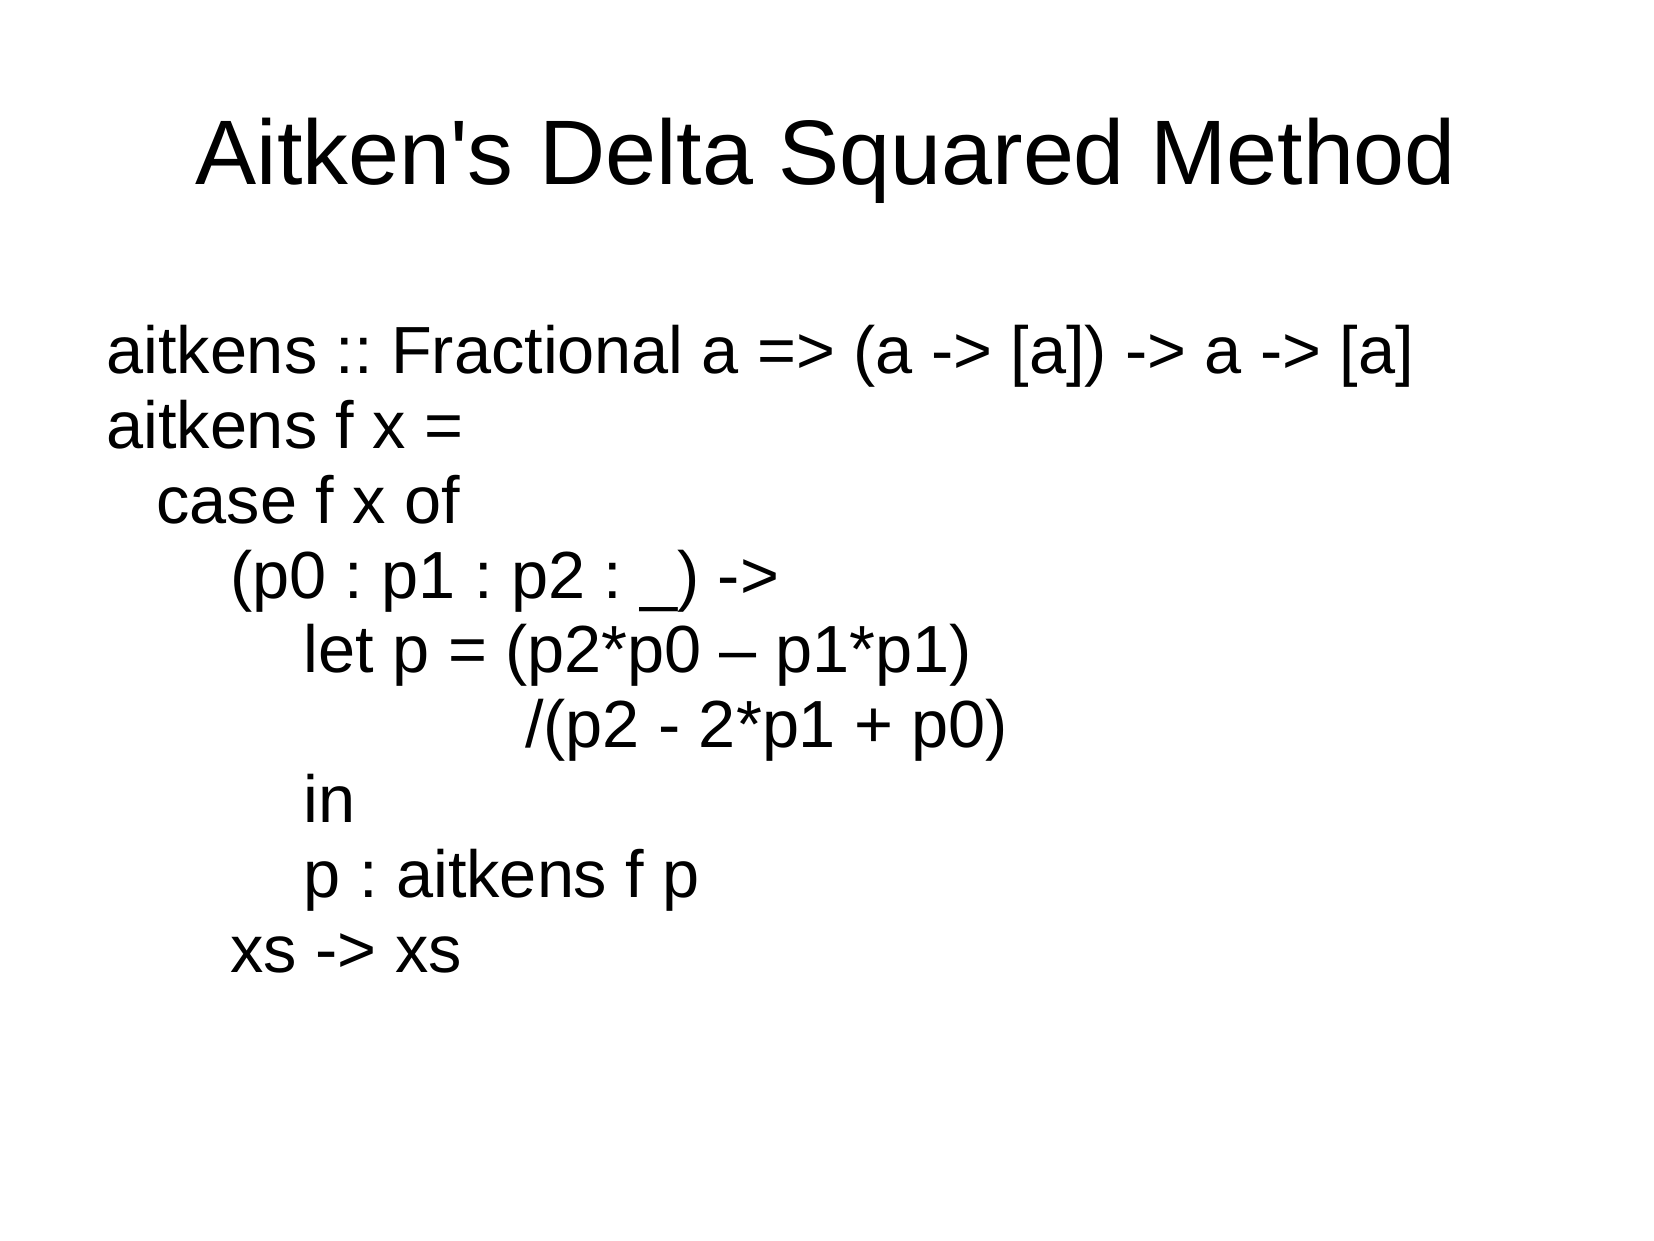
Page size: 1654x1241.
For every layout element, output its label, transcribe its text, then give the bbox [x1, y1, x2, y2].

subtitle aitkens :: Fractional a => (a -> [a]) -> a -> [a] aitkens f x = case f x of (p0 : p1 : p2 : _) -> let p = (p2*p0 – p1*p1) /(p2 - 2*p1 + p0) in p : aitkens f p xs -> xs [82, 290, 1571, 1010]
title Aitken's Delta Squared Method [82, 49, 1571, 257]
